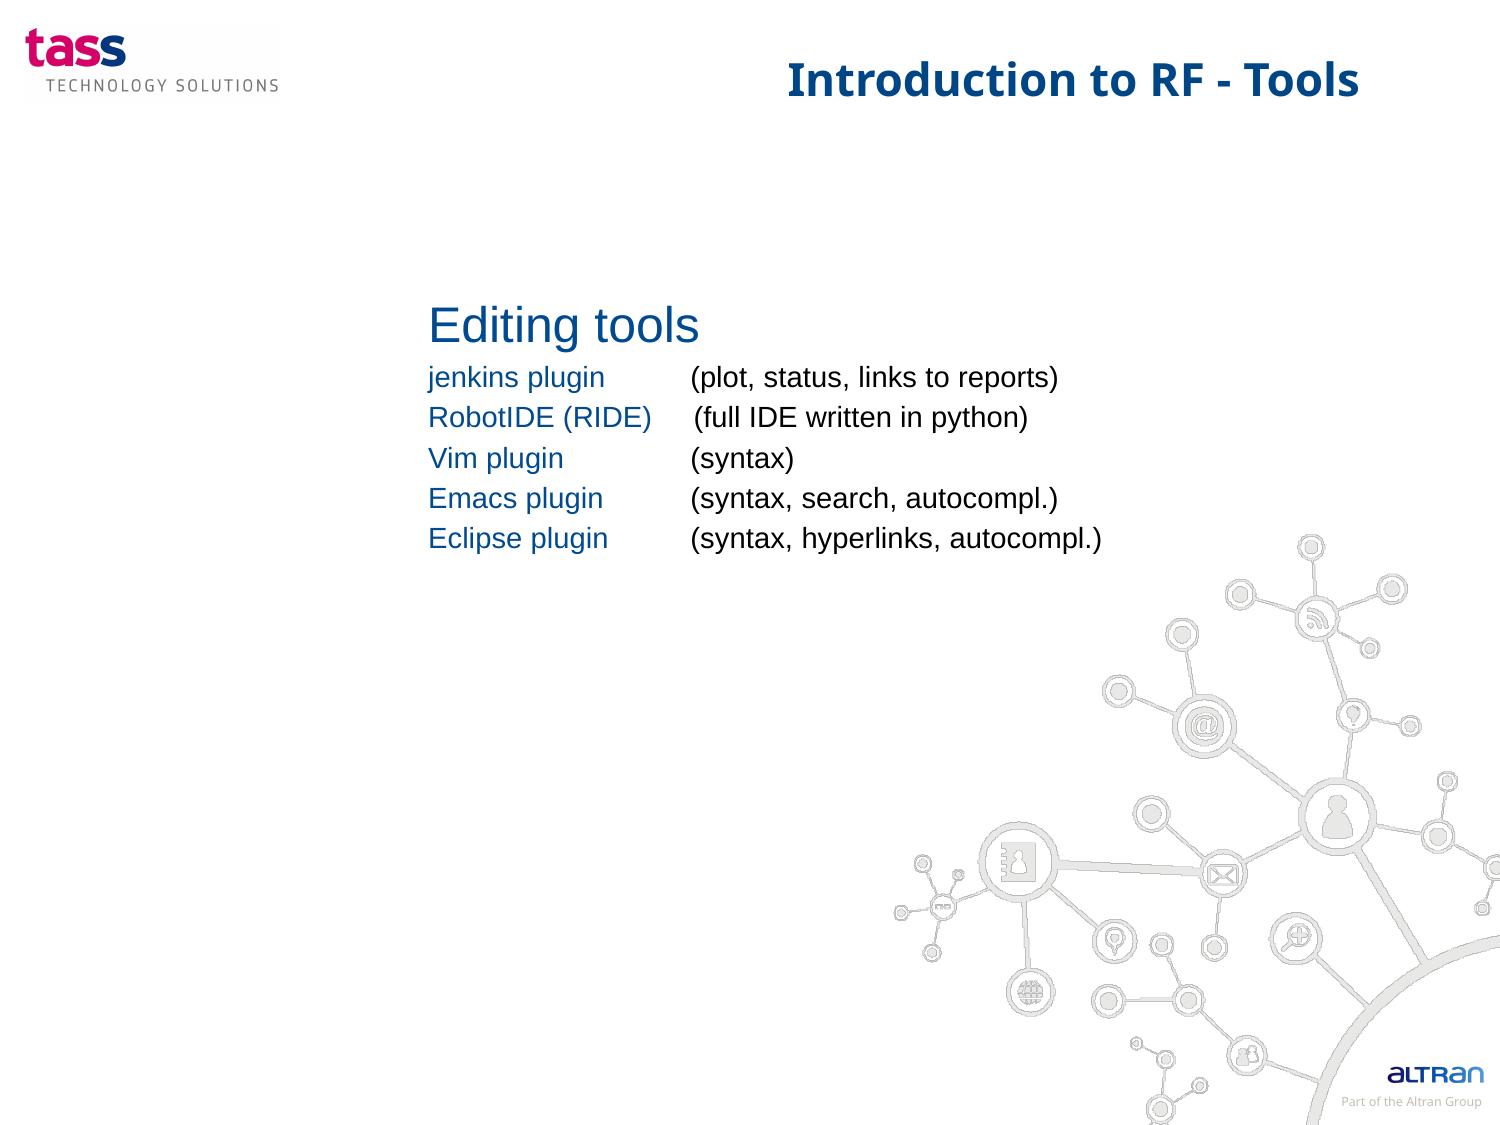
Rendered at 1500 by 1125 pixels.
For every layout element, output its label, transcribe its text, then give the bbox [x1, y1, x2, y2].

title Introduction to RF - Tools [336, 30, 1375, 126]
picture [1385, 1064, 1485, 1087]
picture [24, 24, 280, 102]
list Editing tools jenkins plugin (plot, status, links to reports) RobotIDE (RIDE) (full IDE written in python) Vim plugin (syntax) Emacs plugin (syntax, search, autocompl.) Eclipse plugin (syntax, hyperlinks, autocompl.) [375, 179, 1124, 1015]
